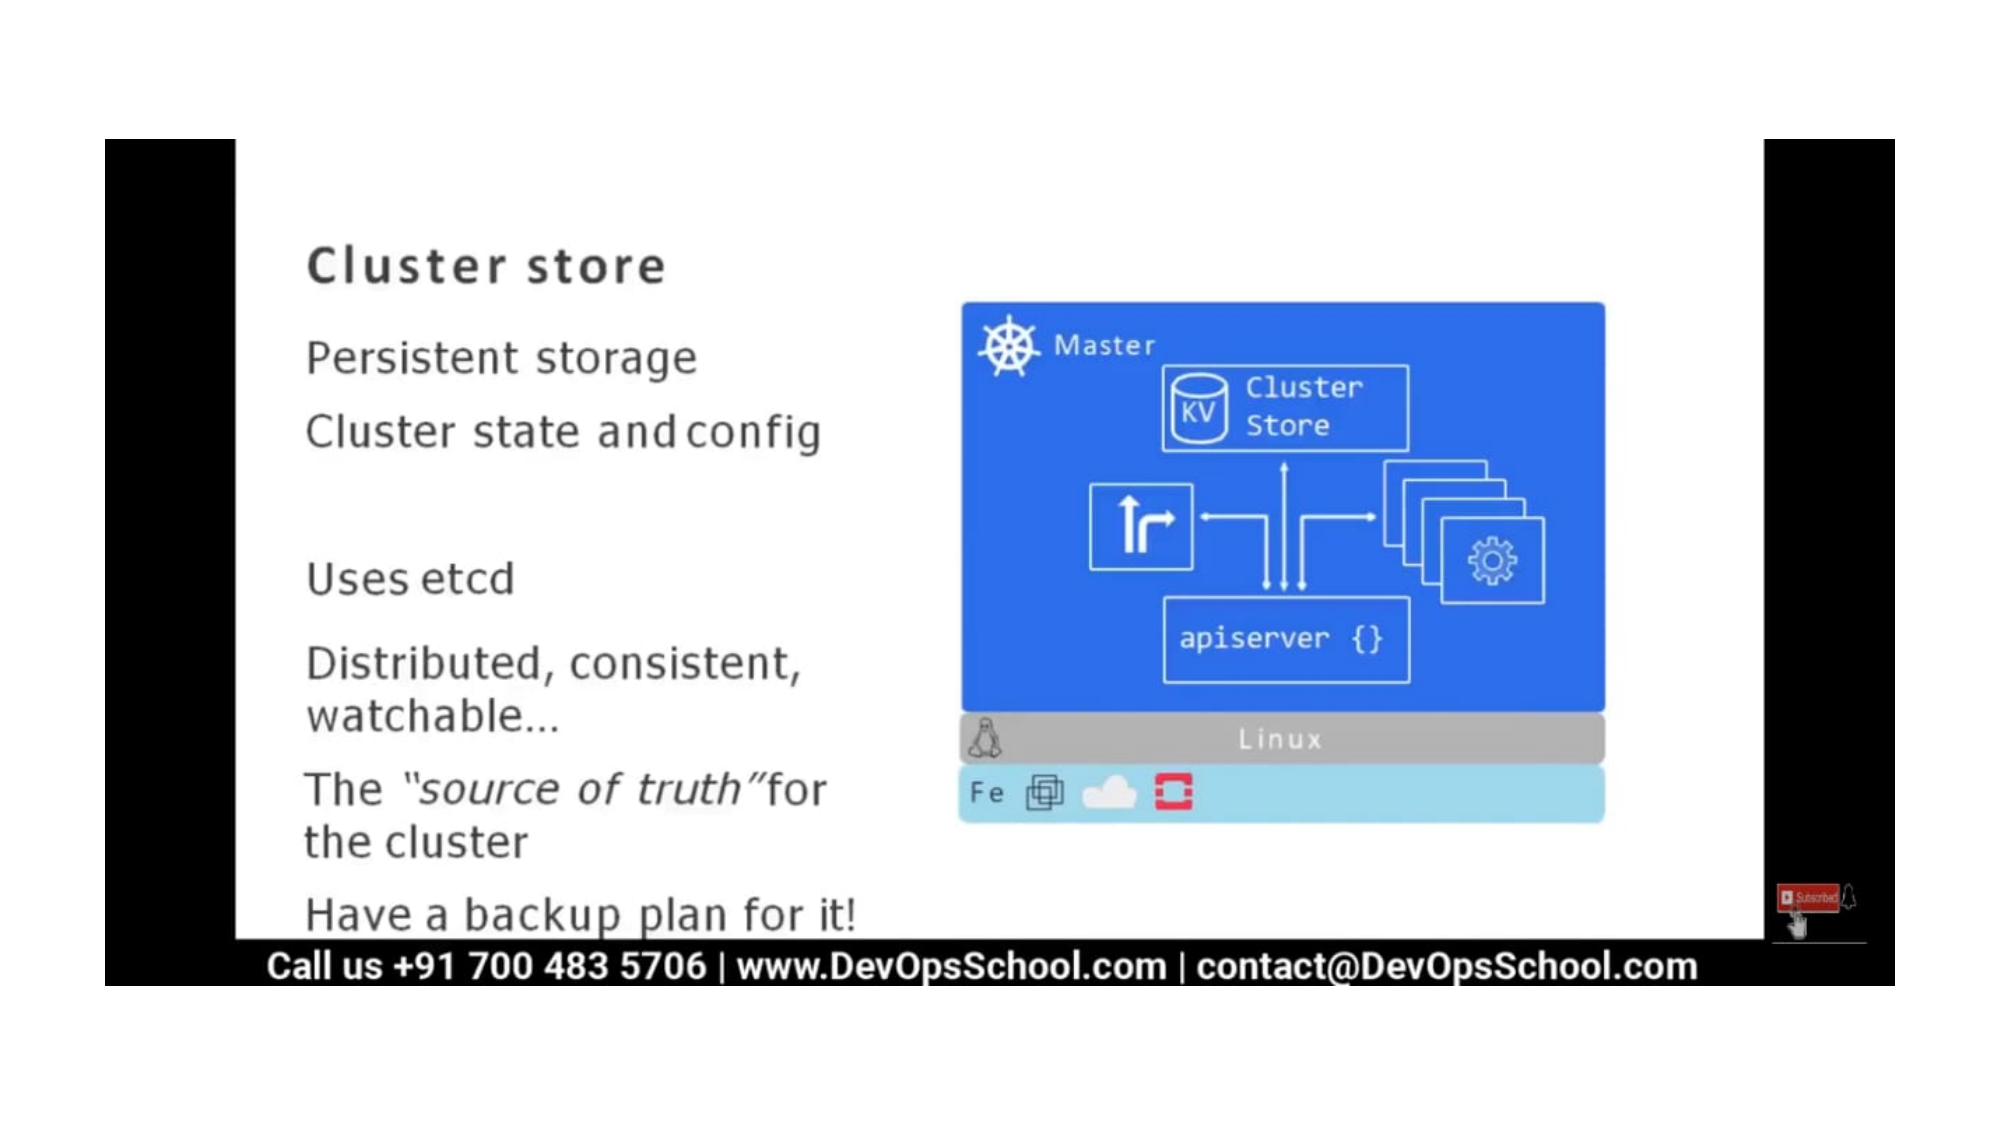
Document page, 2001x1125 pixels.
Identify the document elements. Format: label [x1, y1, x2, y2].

picture [105, 139, 1895, 986]
